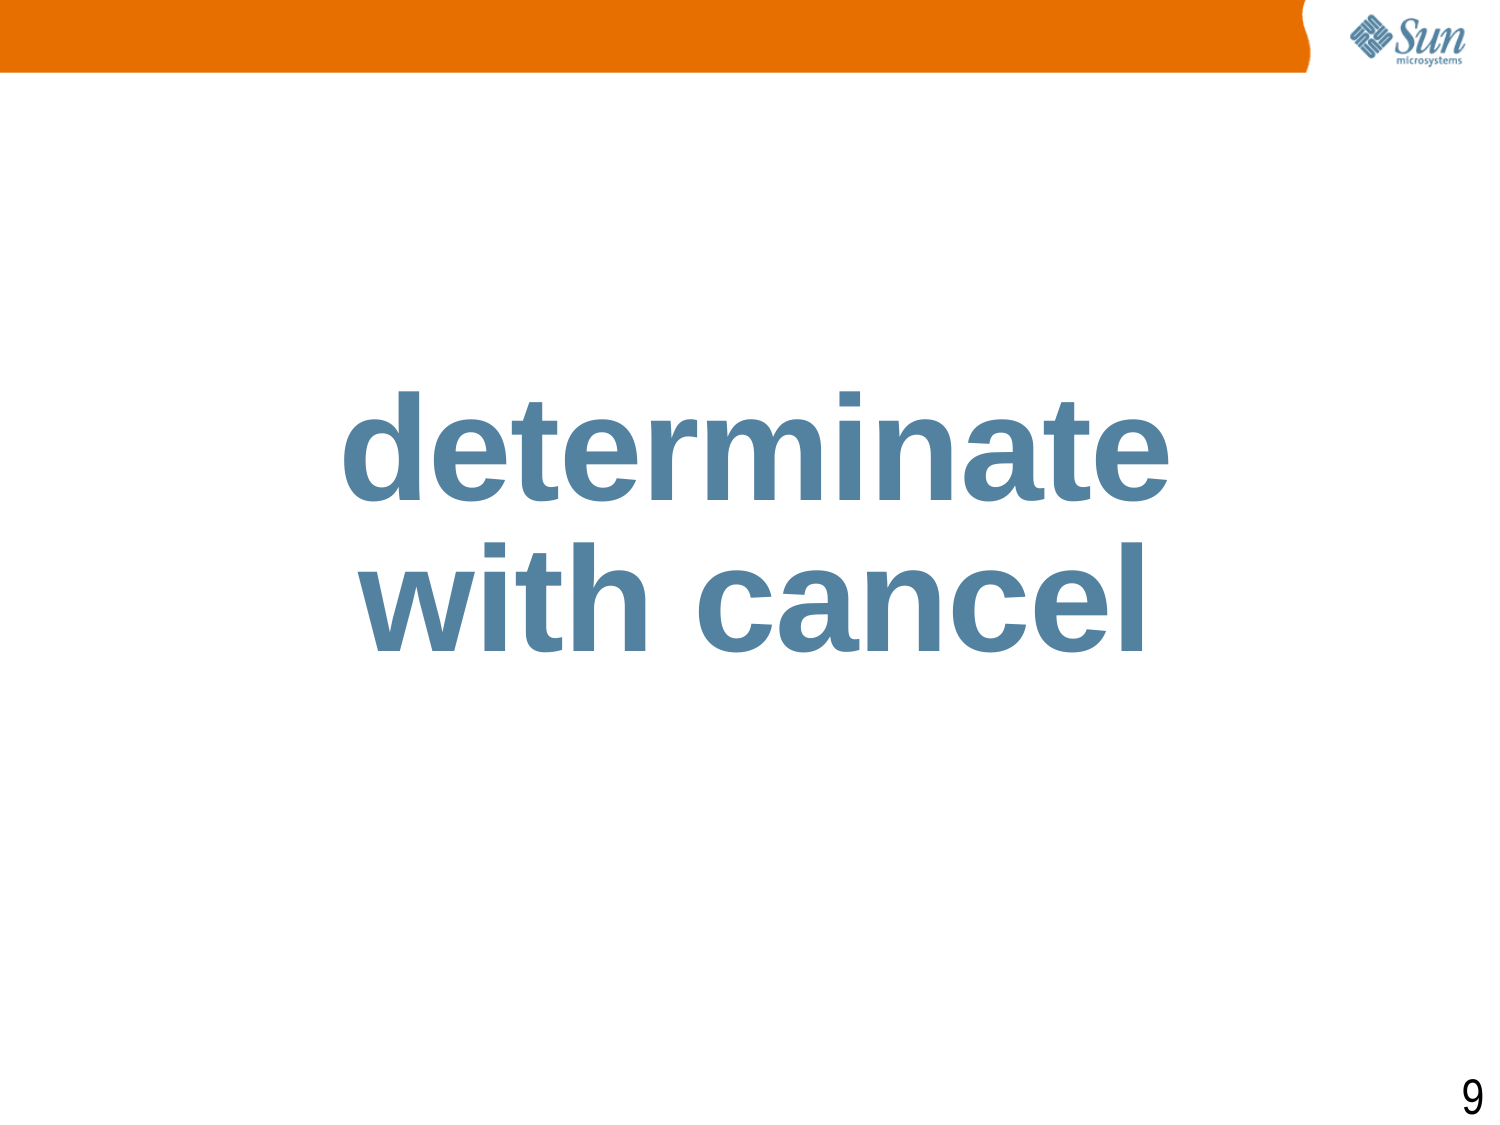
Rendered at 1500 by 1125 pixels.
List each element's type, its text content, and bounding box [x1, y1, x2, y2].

picture [0, 0, 1500, 75]
title determinate with cancel [75, 371, 1438, 690]
